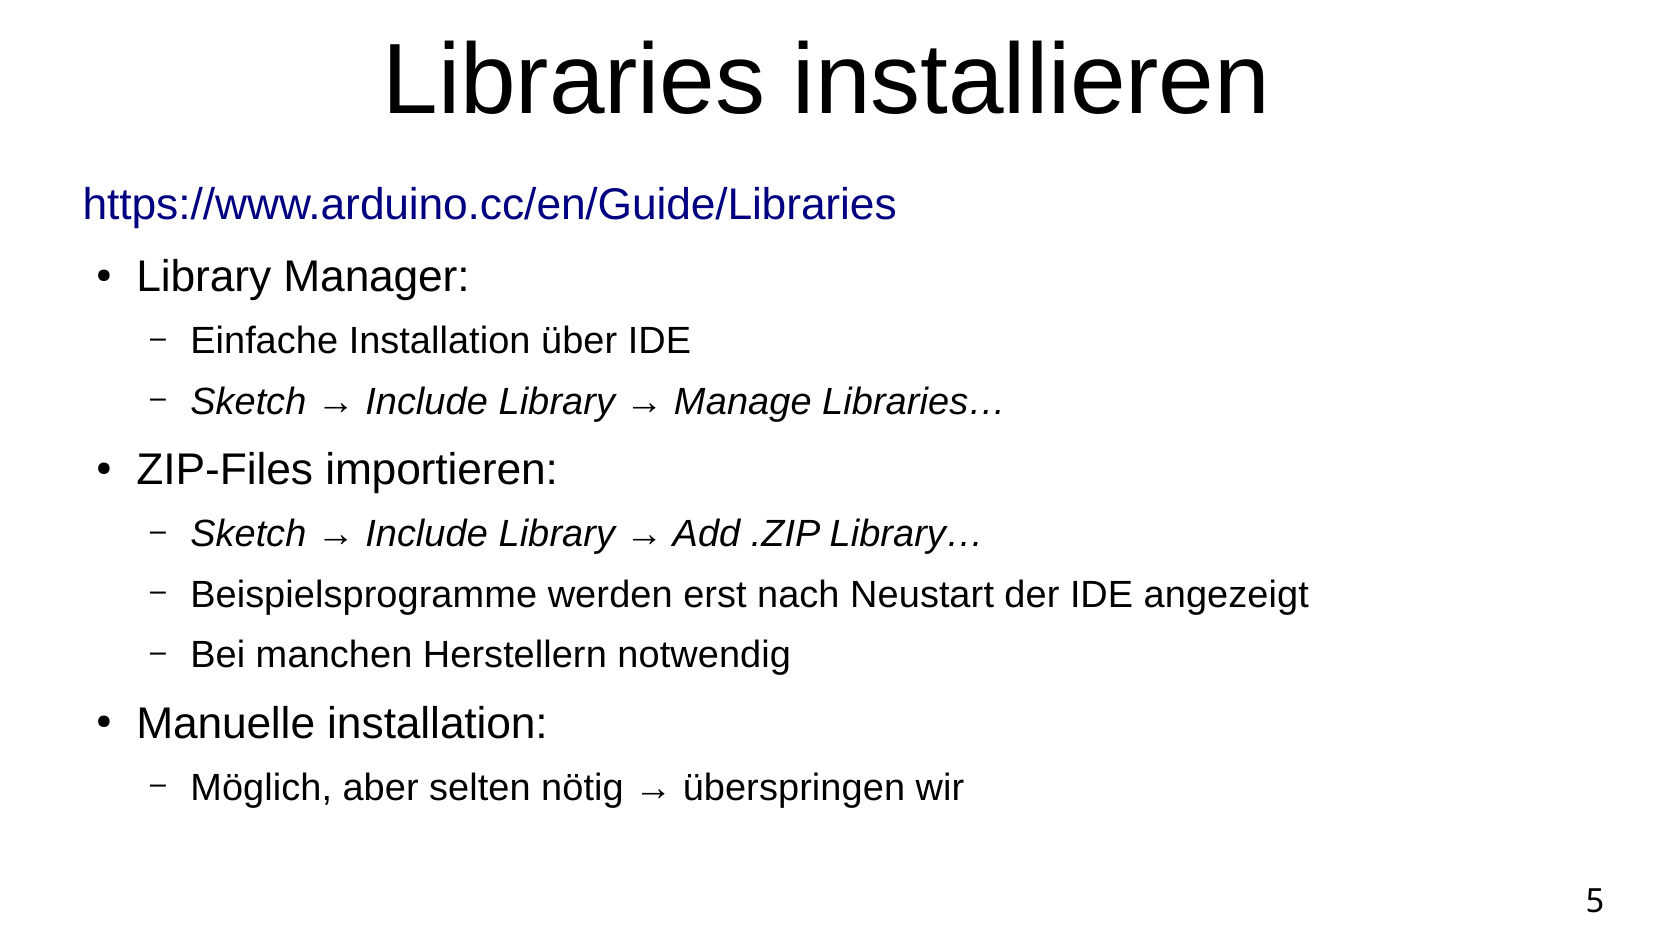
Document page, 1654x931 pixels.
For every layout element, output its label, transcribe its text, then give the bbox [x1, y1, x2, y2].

title Libraries installieren [82, 1, 1571, 157]
list https://www.arduino.cc/en/Guide/Libraries Library Manager: Einfache Installation über IDE Sketch → Include Library → Manage Libraries… ZIP-Files importieren: Sketch → Include Library → Add .ZIP Library… Beispielsprogramme werden erst nach Neustart der IDE angezeigt Bei manchen Herstellern notwendig Manuelle installation: Möglich, aber selten nötig → überspringen wir [82, 180, 1571, 811]
